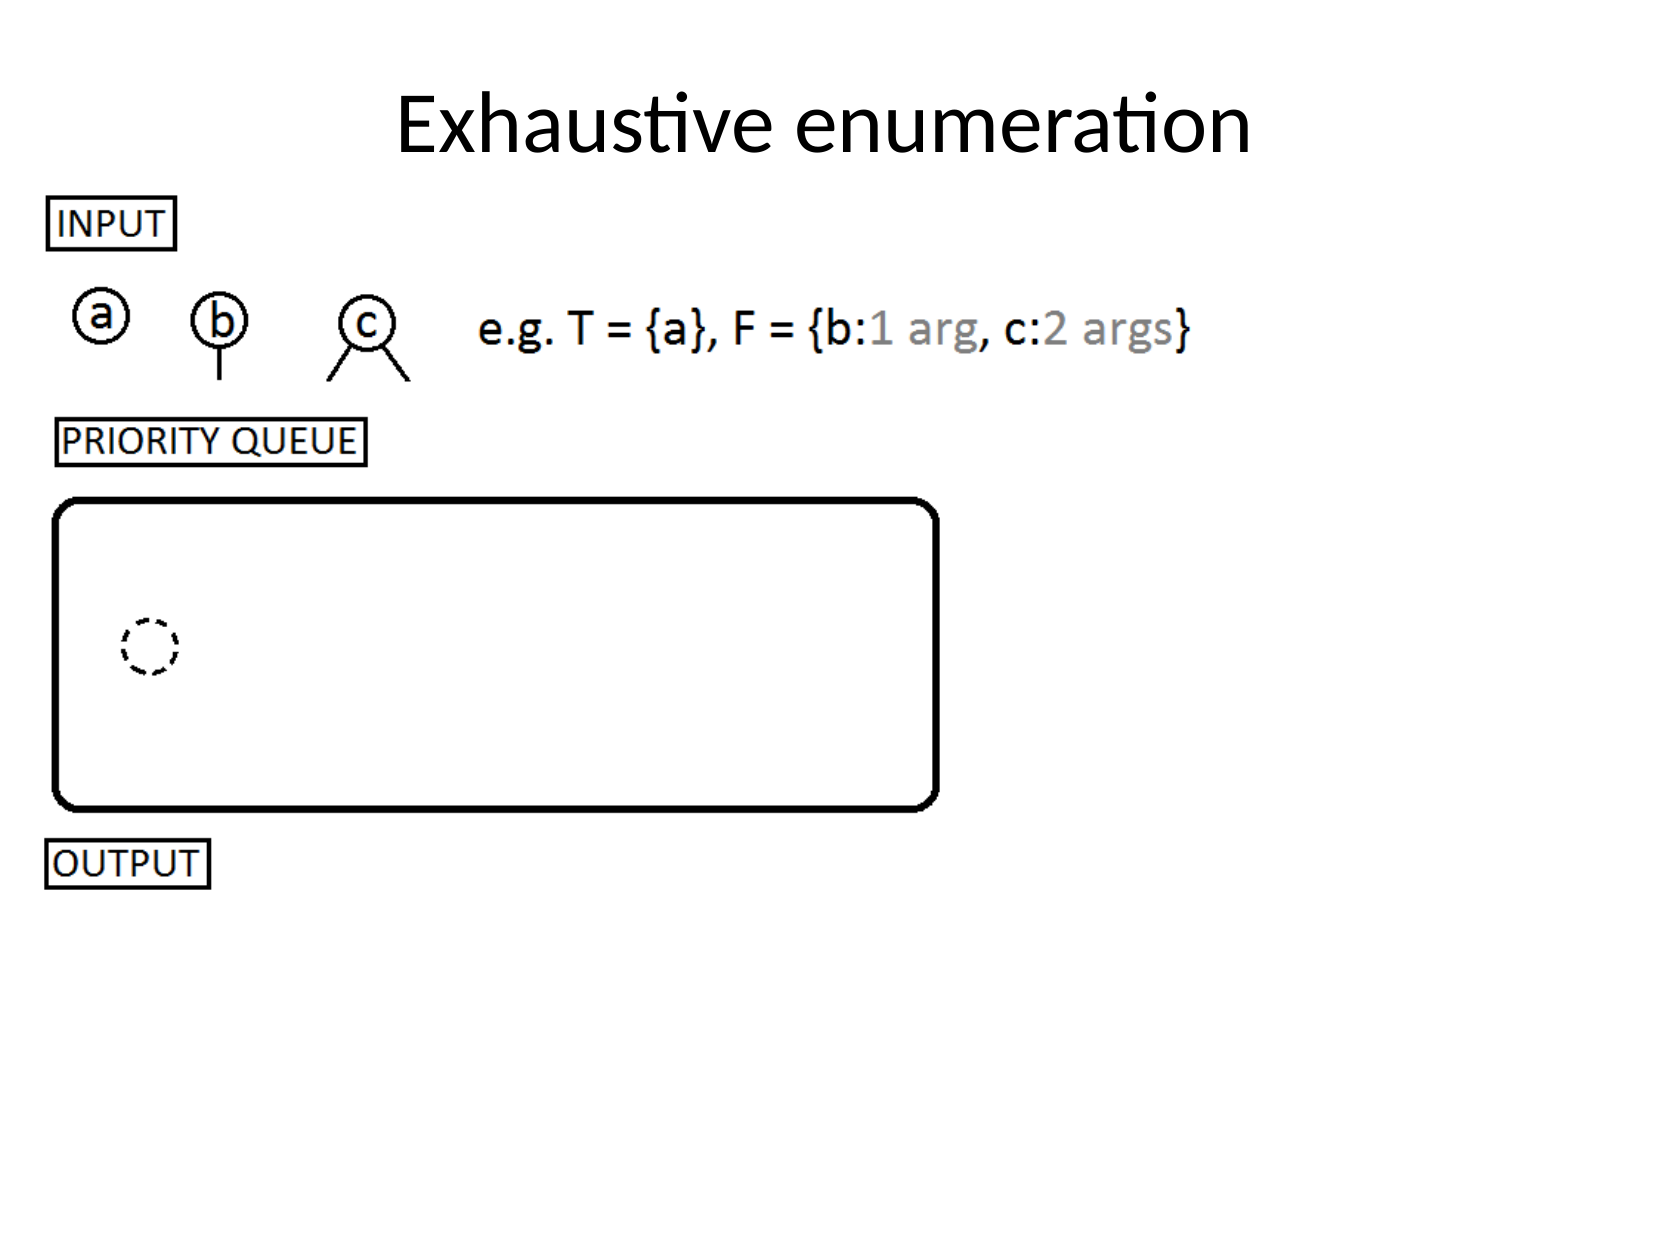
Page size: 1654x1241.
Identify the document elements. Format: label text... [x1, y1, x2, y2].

picture [9, 169, 1654, 1085]
title Exhaustive enumeration [45, 57, 1606, 203]
